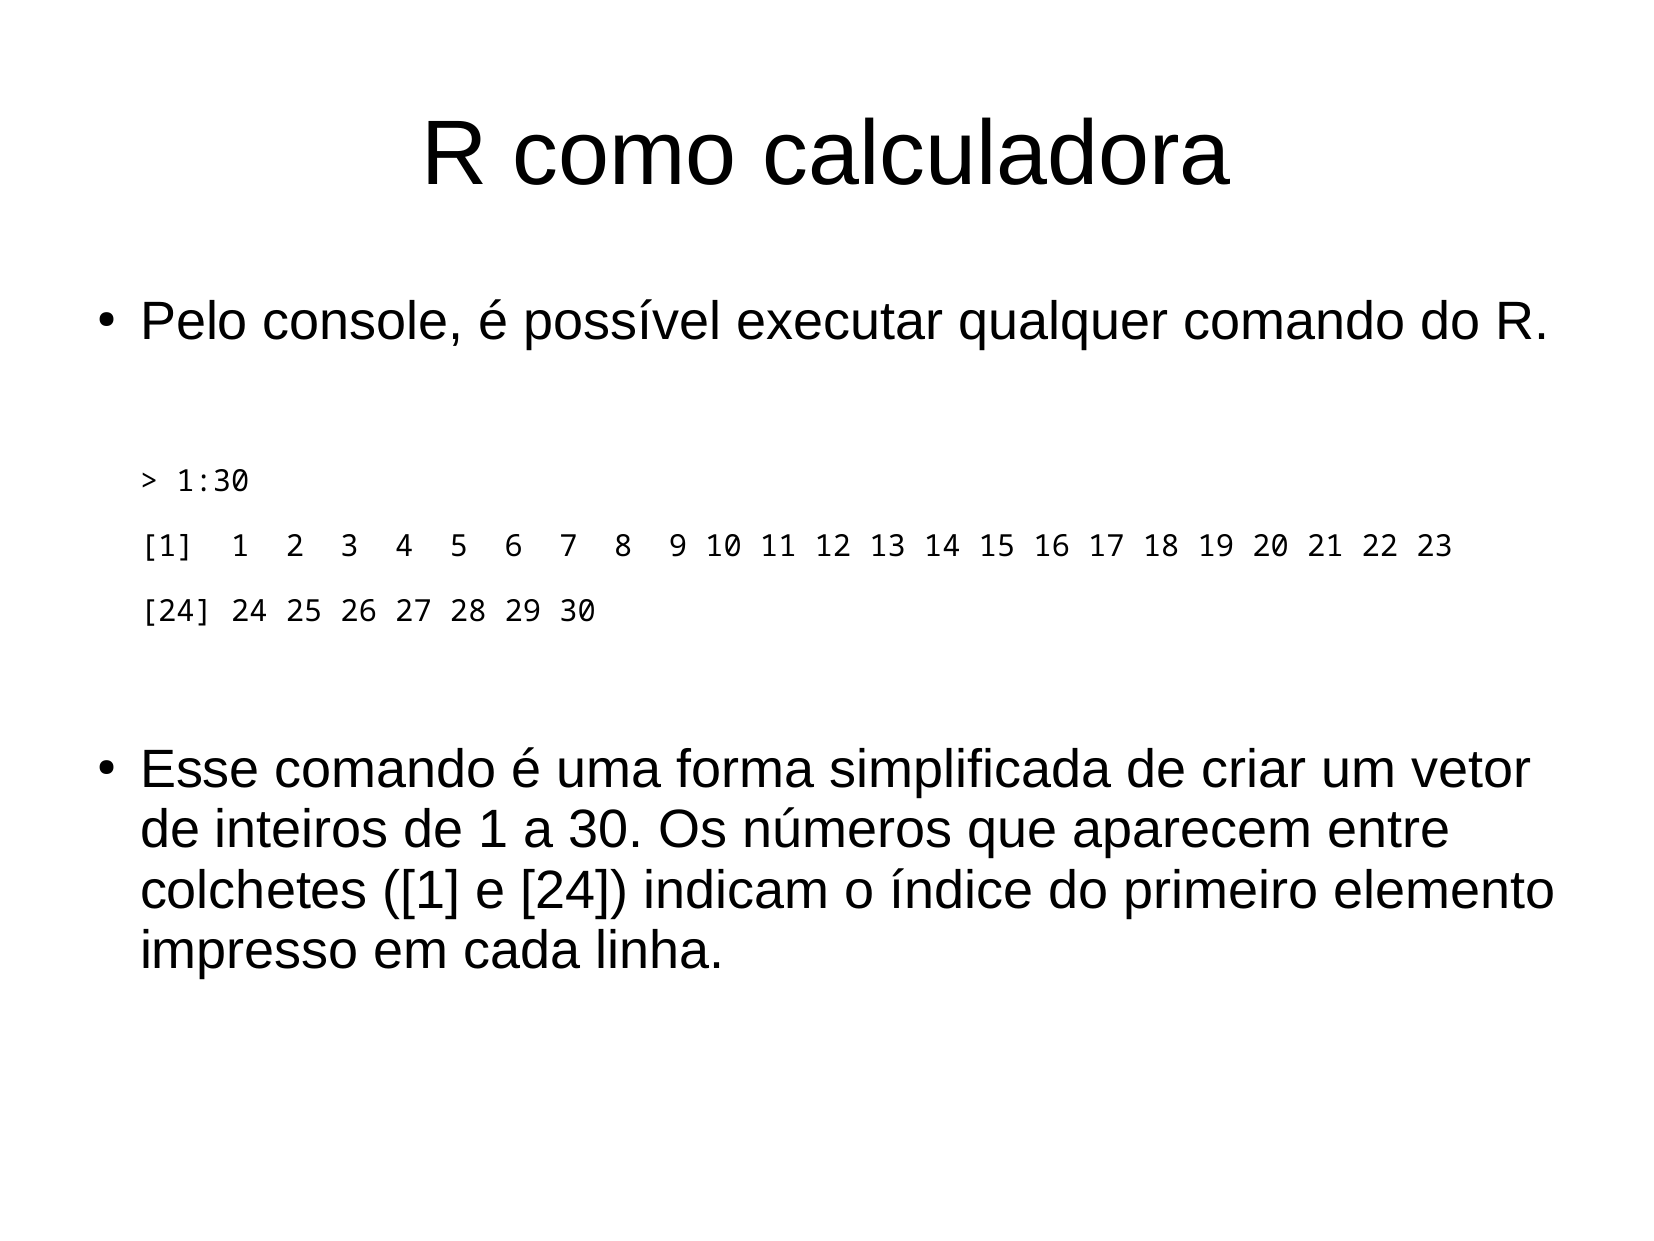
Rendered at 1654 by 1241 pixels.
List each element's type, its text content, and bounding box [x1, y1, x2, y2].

list Pelo console, é possível executar qualquer comando do R. > 1:30 [1] 1 2 3 4 5 6 7 8 9 10 11 12 13 14 15 16 17 18 19 20 21 22 23 [24] 24 25 26 27 28 29 30 Esse comando é uma forma simplificada de criar um vetor de inteiros de 1 a 30. Os números que aparecem entre colchetes ([1] e [24]) indicam o índice do primeiro elemento impresso em cada linha. [82, 290, 1571, 1010]
title R como calculadora [82, 49, 1571, 257]
